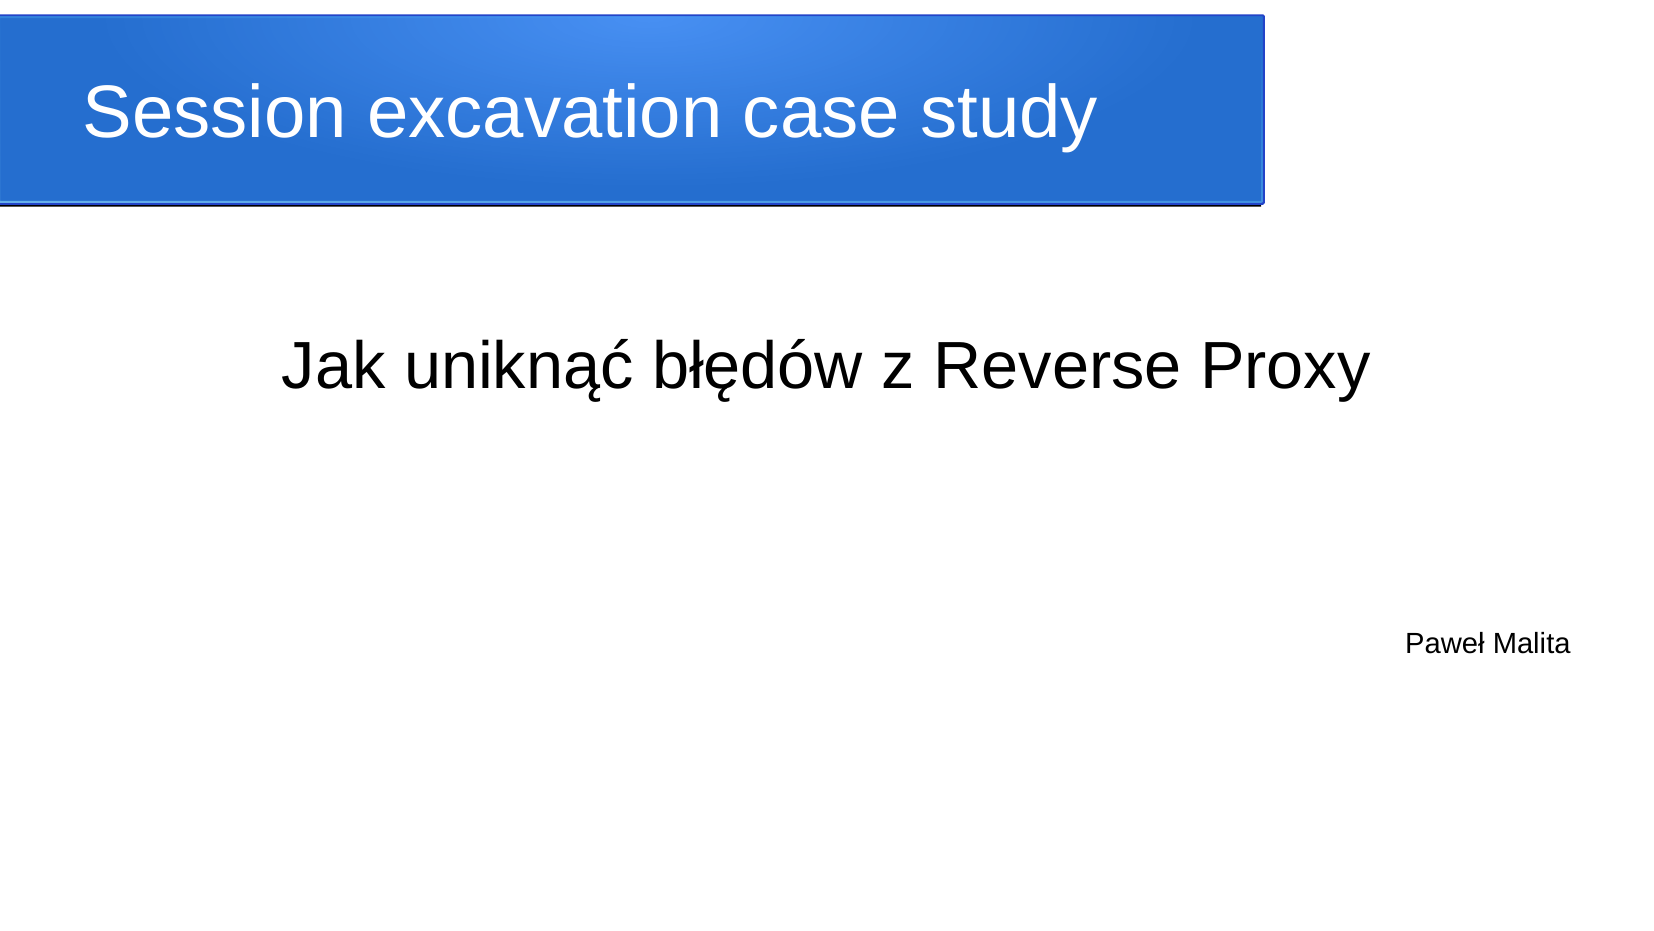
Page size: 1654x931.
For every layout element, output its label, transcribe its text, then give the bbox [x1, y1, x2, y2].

title Session excavation case study [82, 35, 1235, 189]
subtitle Jak uniknąć błędów z Reverse Proxy Paweł Malita [82, 224, 1571, 764]
